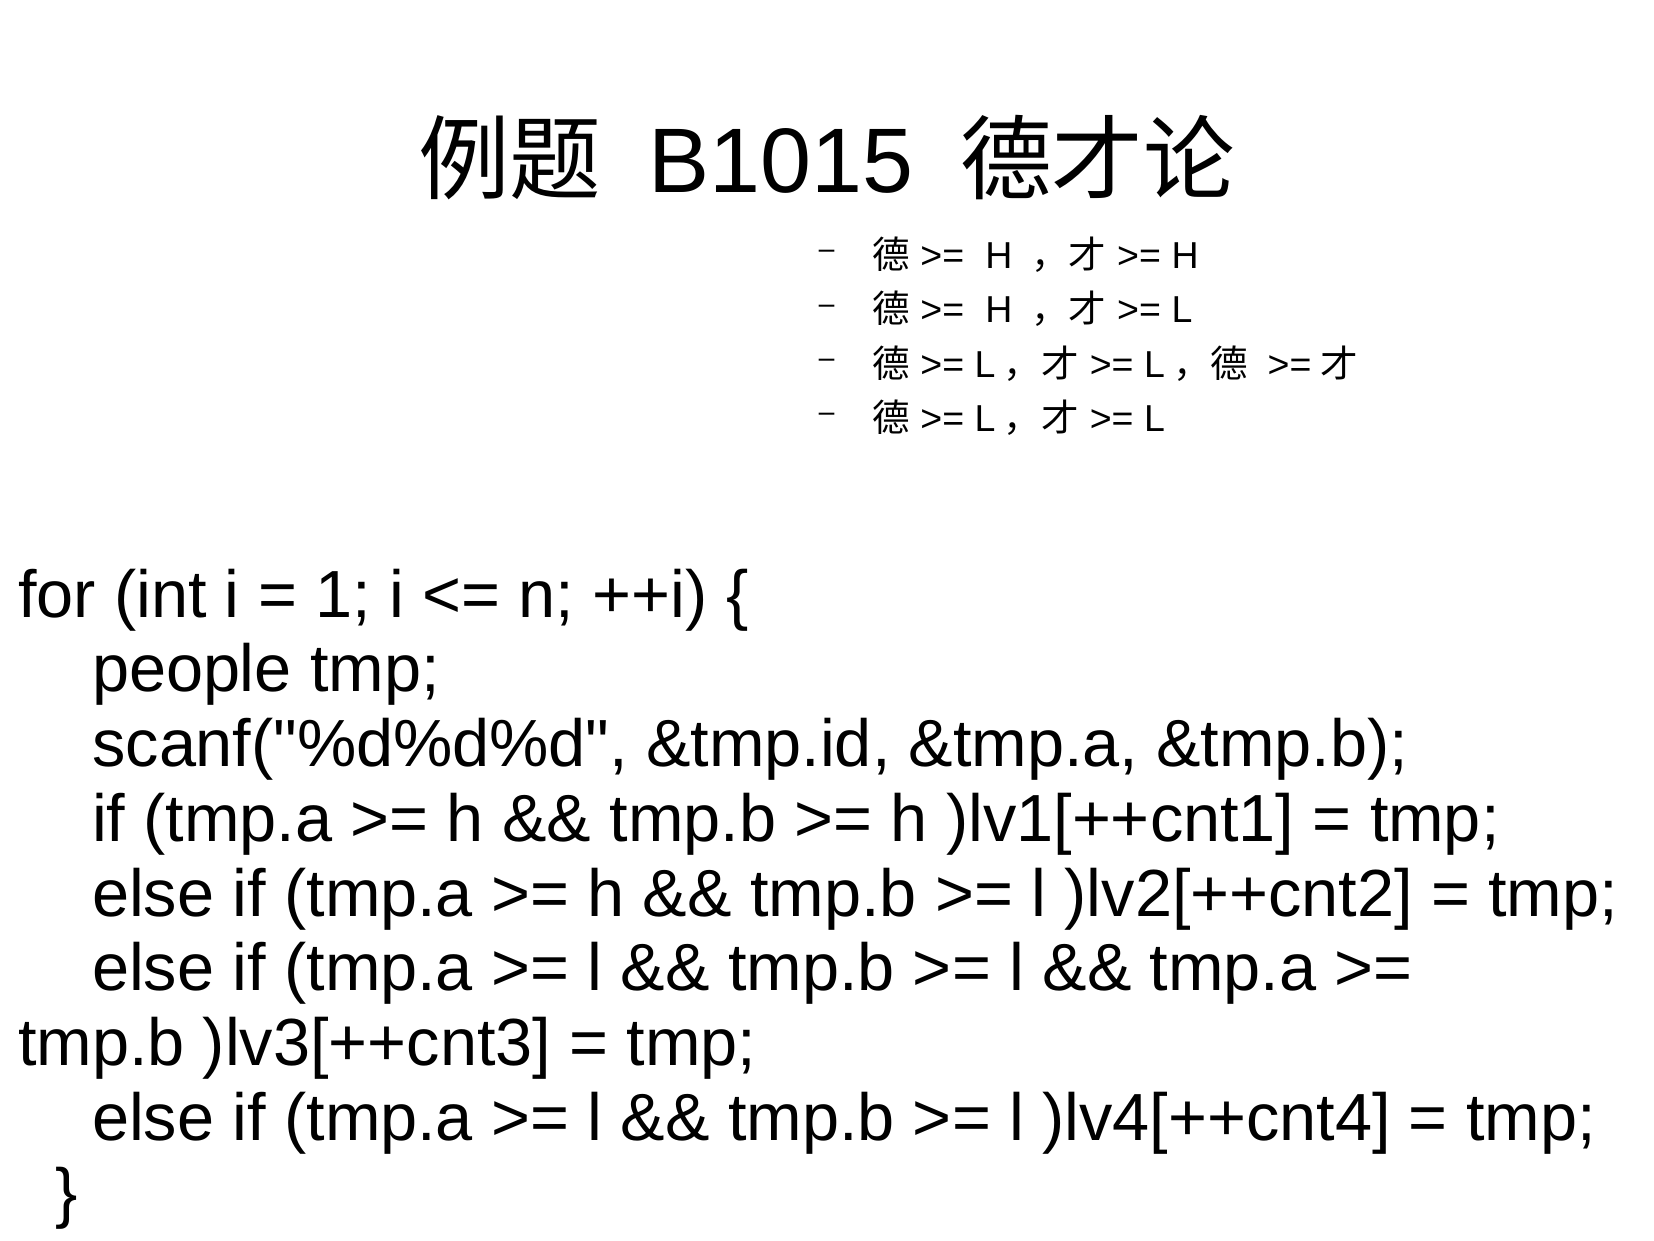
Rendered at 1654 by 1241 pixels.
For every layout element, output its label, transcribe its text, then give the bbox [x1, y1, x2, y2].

text_box 德>= H ，才>= H 德>= H ，才>= L 德>= L，才>= L，德 >=才 德>= L，才>= L [715, 217, 1642, 650]
text_box for (int i = 1; i <= n; ++i) { people tmp; scanf("%d%d%d", &tmp.id, &tmp.a, &tmp.b); if (tmp.a >= h && tmp.b >= h )lv1[++cnt1] = tmp; else if (tmp.a >= h && tmp.b >= l )lv2[++cnt2] = tmp; else if (tmp.a >= l && tmp.b >= l && tmp.a >= tmp.b )lv3[++cnt3] = tmp; else if (tmp.a >= l && tmp.b >= l )lv4[++cnt4] = tmp; } [3, 549, 1654, 1237]
title 例题 B1015 德才论 [82, 49, 1571, 257]
